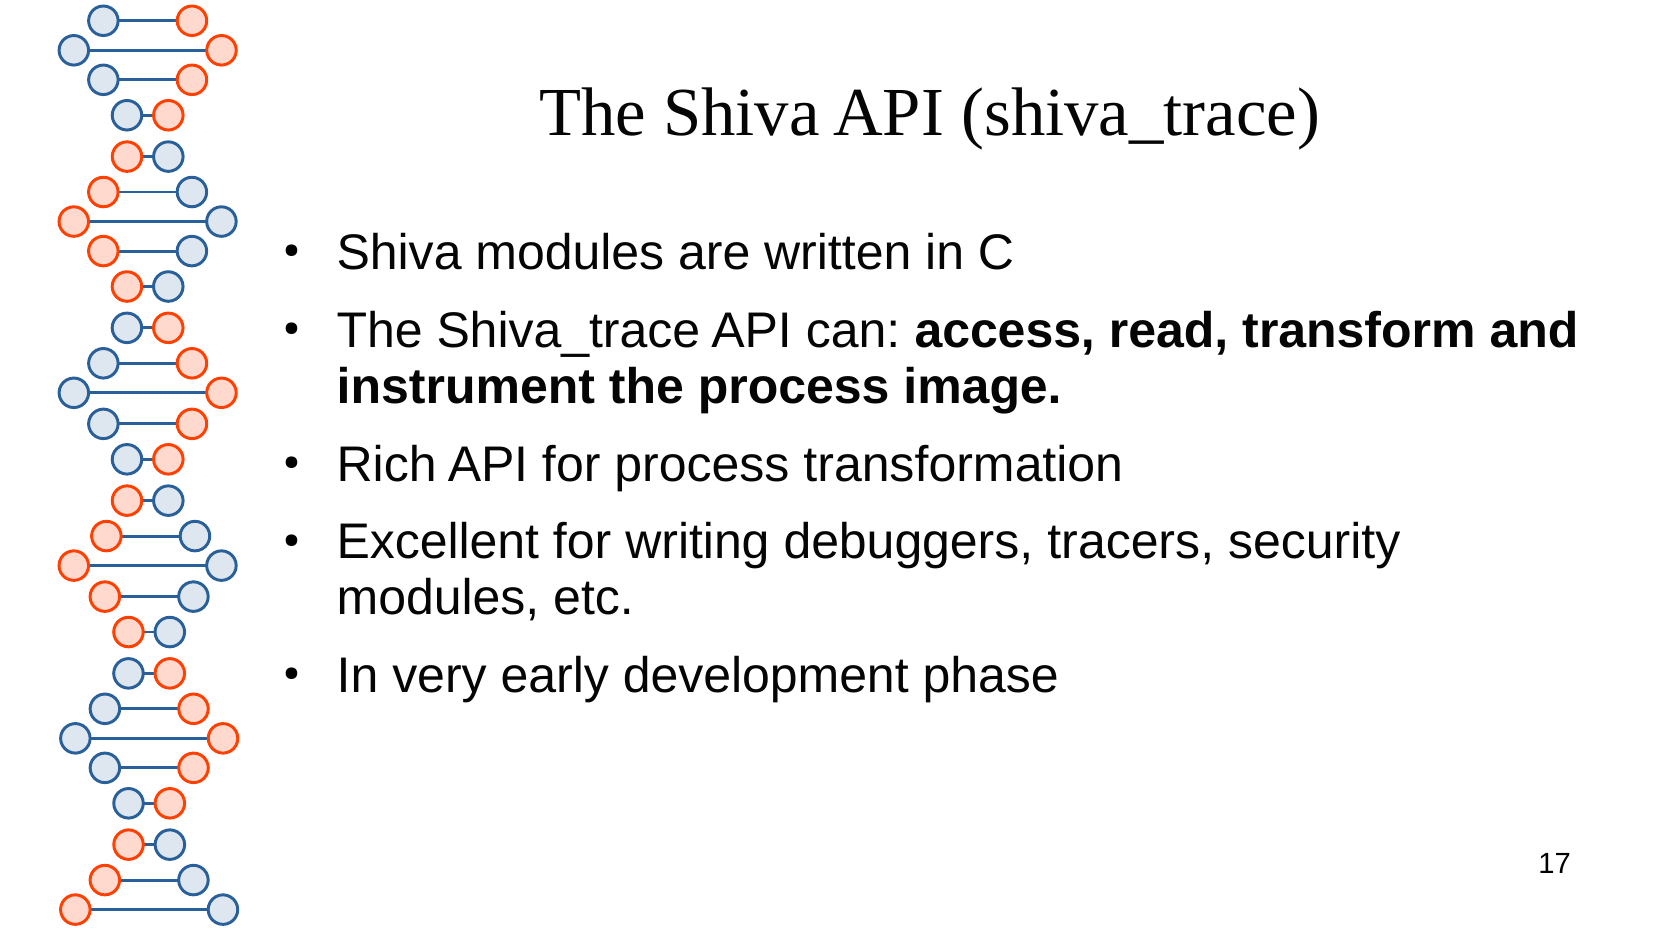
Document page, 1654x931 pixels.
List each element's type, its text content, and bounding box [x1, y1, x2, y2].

title The Shiva API (shiva_trace) [265, 35, 1595, 189]
list Shiva modules are written in C The Shiva_trace API can: access, read, transform and instrument the process image. Rich API for process transformation Excellent for writing debuggers, tracers, security modules, etc. In very early development phase [265, 224, 1595, 764]
